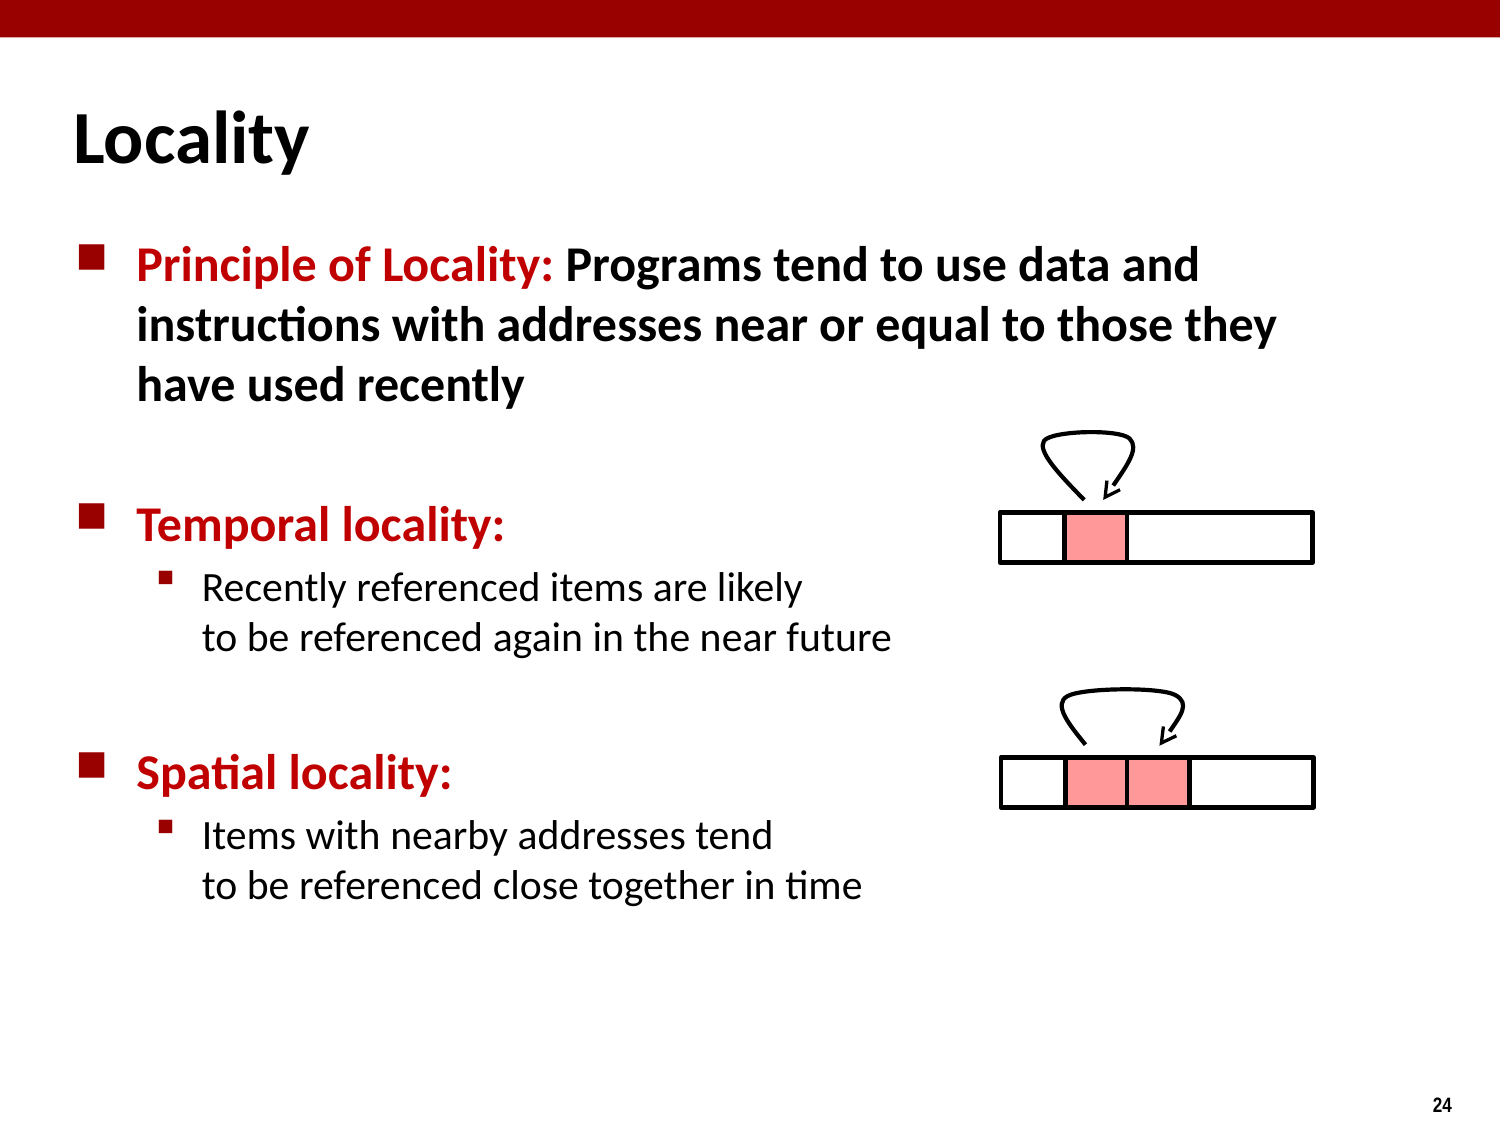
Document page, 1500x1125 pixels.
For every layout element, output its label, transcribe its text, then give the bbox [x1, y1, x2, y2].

title Locality [58, 71, 1400, 197]
text_box [999, 512, 1313, 563]
list Principle of Locality: Programs tend to use data and instructions with addresses near or equal to those they have used recently Temporal locality: Recently referenced items are likely to be referenced again in the near future Spatial locality: Items with nearby addresses tend to be referenced close together in time [65, 223, 1361, 1040]
text_box [1000, 757, 1314, 808]
